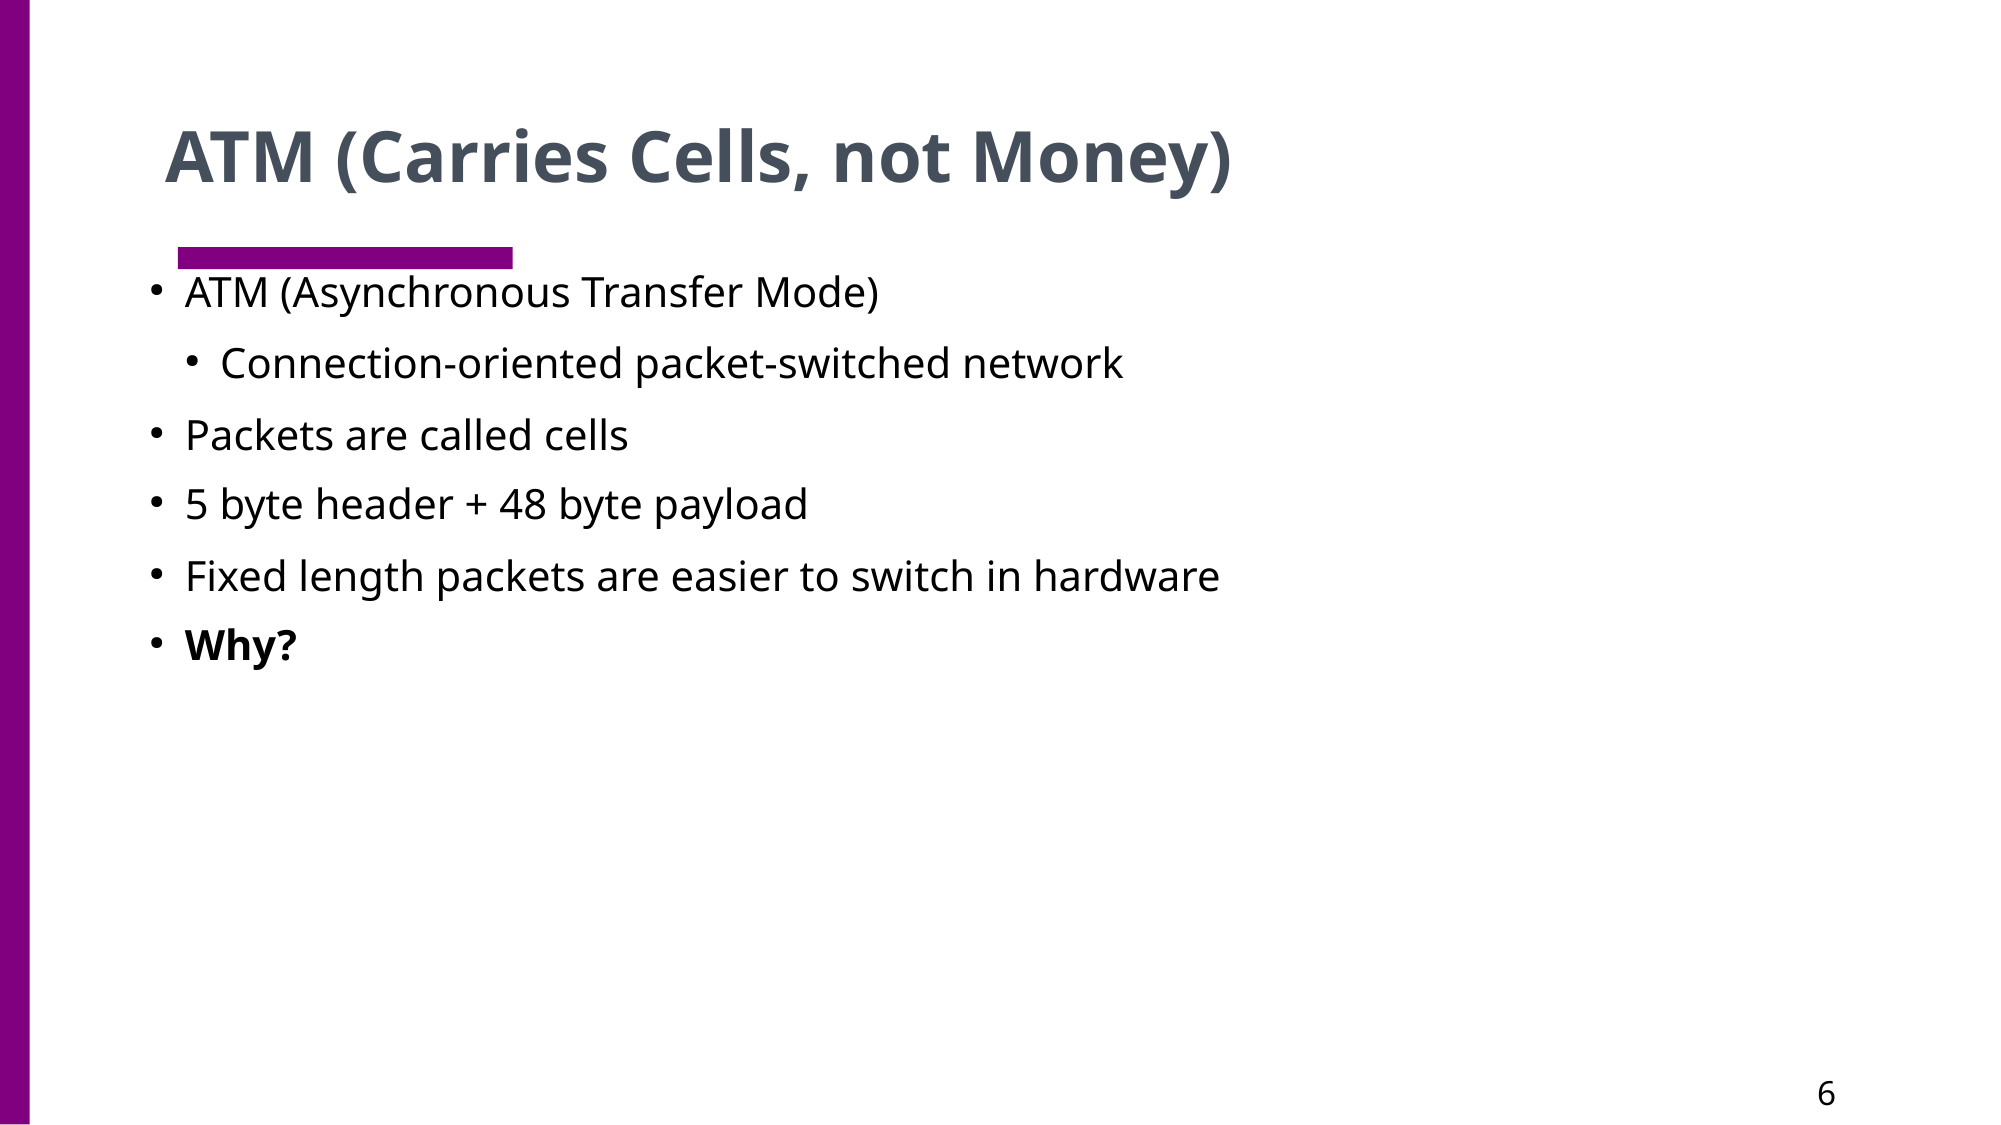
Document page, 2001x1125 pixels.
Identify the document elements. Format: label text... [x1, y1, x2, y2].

text_box ATM (Asynchronous Transfer Mode) Connection-oriented packet-switched network Packets are called cells 5 byte header + 48 byte payload Fixed length packets are easier to switch in hardware Why? [63, 254, 1921, 1087]
text_box ATM (Carries Cells, not Money) [151, 0, 1849, 212]
